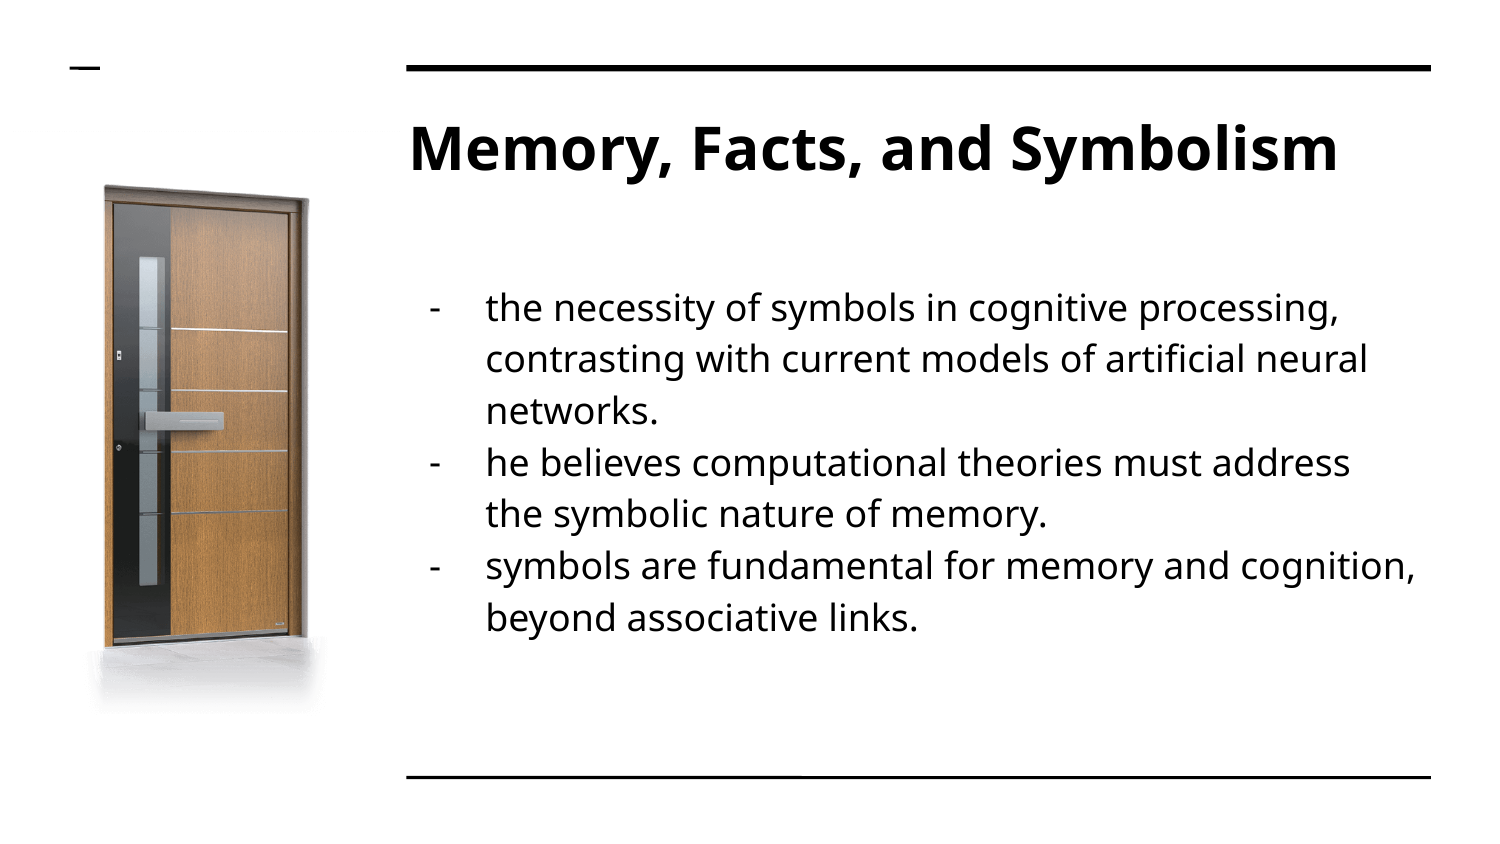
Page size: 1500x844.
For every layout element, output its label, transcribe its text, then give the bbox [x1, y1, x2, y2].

picture [0, 118, 510, 726]
list the necessity of symbols in cognitive processing, contrasting with current models of artificial neural networks. he believes computational theories must address the symbolic nature of memory​. symbols are fundamental for memory and cognition, beyond associative links. [395, 261, 1433, 755]
title Memory, Facts, and Symbolism [393, 94, 1431, 199]
